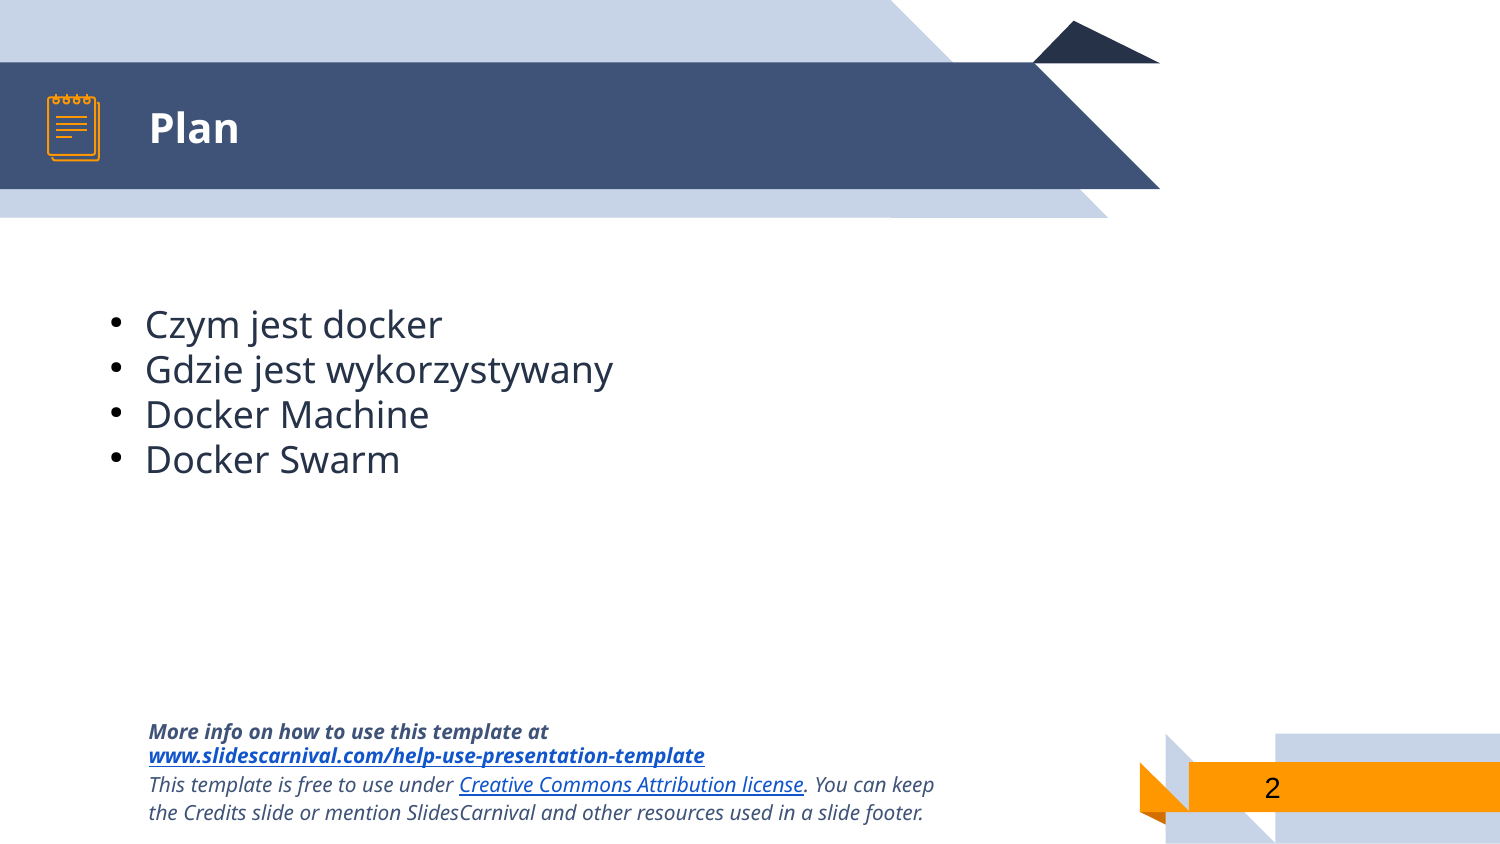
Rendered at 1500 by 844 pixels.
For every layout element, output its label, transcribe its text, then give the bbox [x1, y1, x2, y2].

list More info on how to use this template at www.slidescarnival.com/help-use-presentation-template This template is free to use under Creative Commons Attribution license. You can keep the Credits slide or mention SlidesCarnival and other resources used in a slide footer. [133, 703, 982, 839]
slide_number <numer> [1249, 760, 1494, 813]
title Plan [133, 64, 997, 190]
list Czym jest docker Gdzie jest wykorzystywany Docker Machine Docker Swarm [94, 286, 1276, 575]
